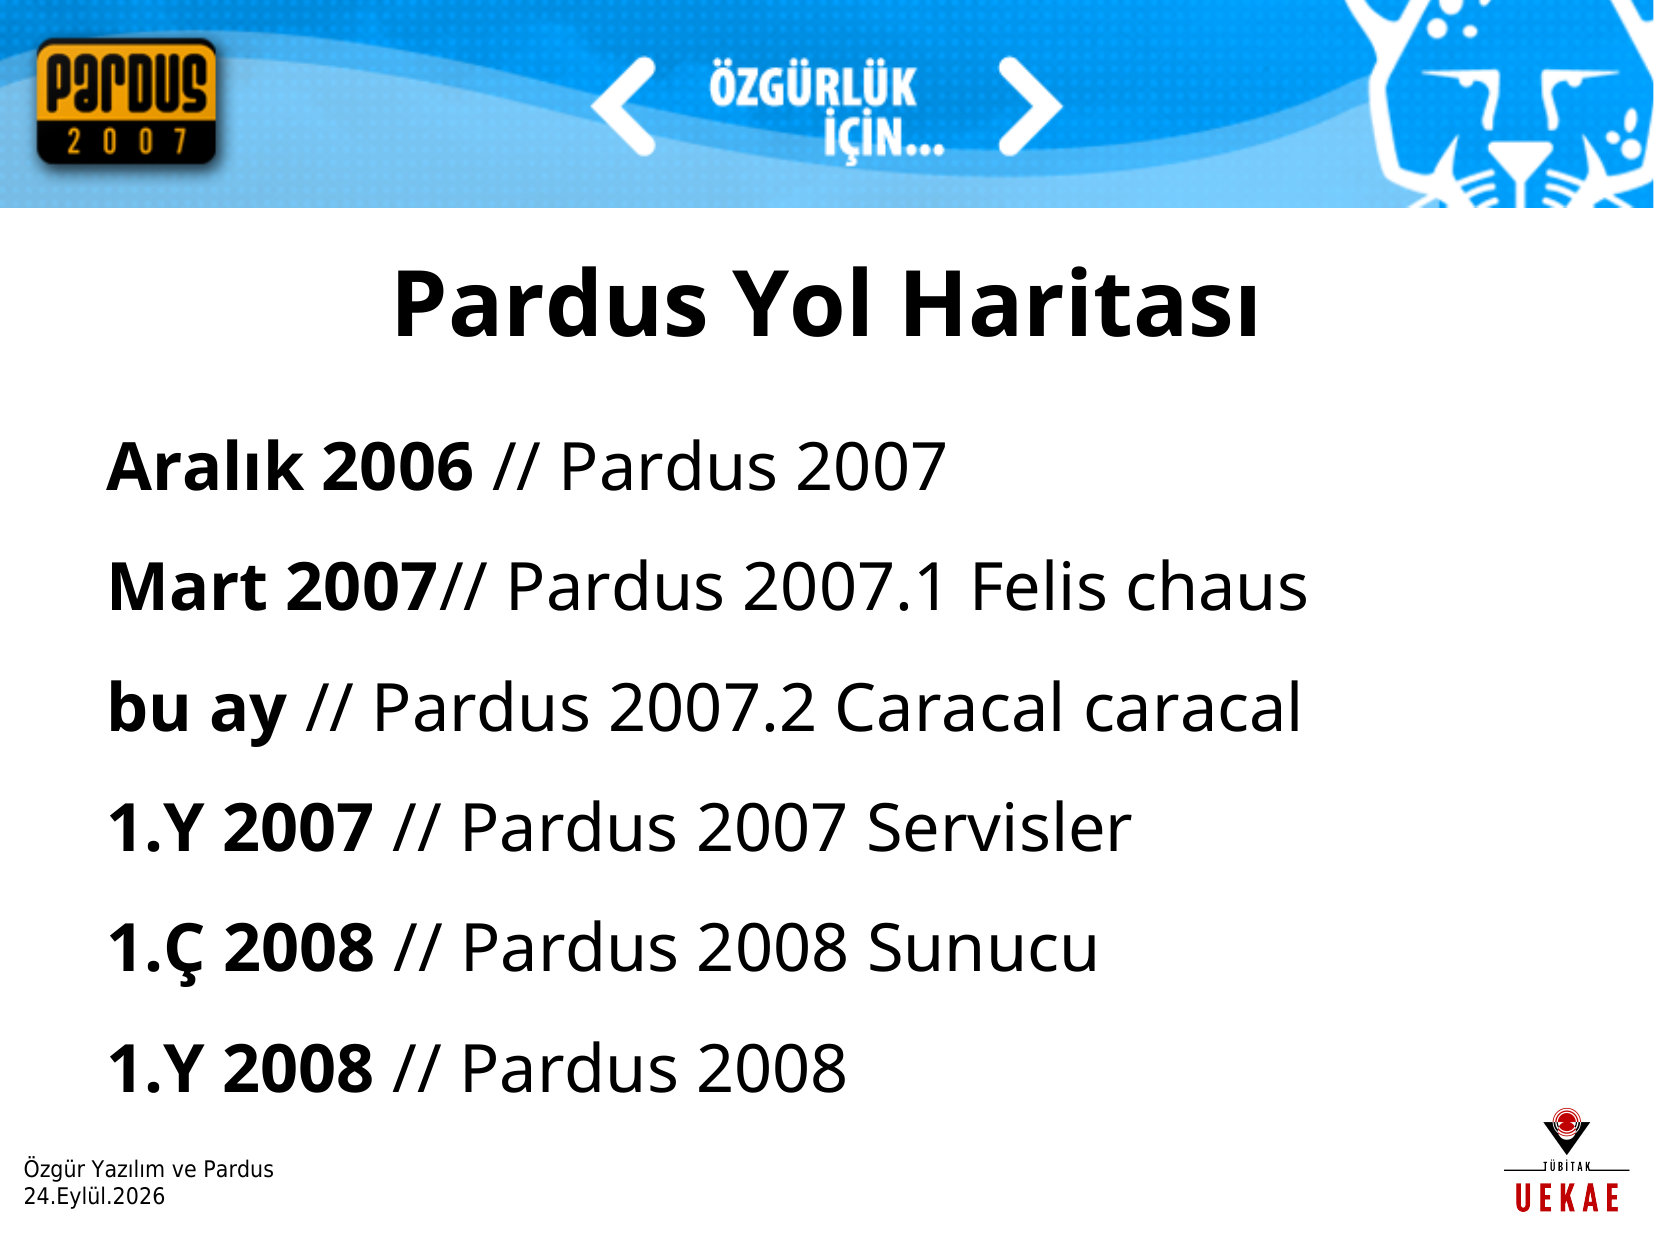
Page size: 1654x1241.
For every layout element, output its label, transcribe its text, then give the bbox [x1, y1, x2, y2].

picture [0, 0, 1654, 208]
title Pardus Yol Haritası [82, 197, 1571, 405]
list Aralık 2006 // Pardus 2007 Mart 2007// Pardus 2007.1 Felis chaus bu ay // Pardus 2007.2 Caracal caracal 1.Y 2007 // Pardus 2007 Servisler 1.Ç 2008 // Pardus 2008 Sunucu 1.Y 2008 // Pardus 2008 [88, 419, 1571, 1056]
picture [1500, 1104, 1634, 1215]
